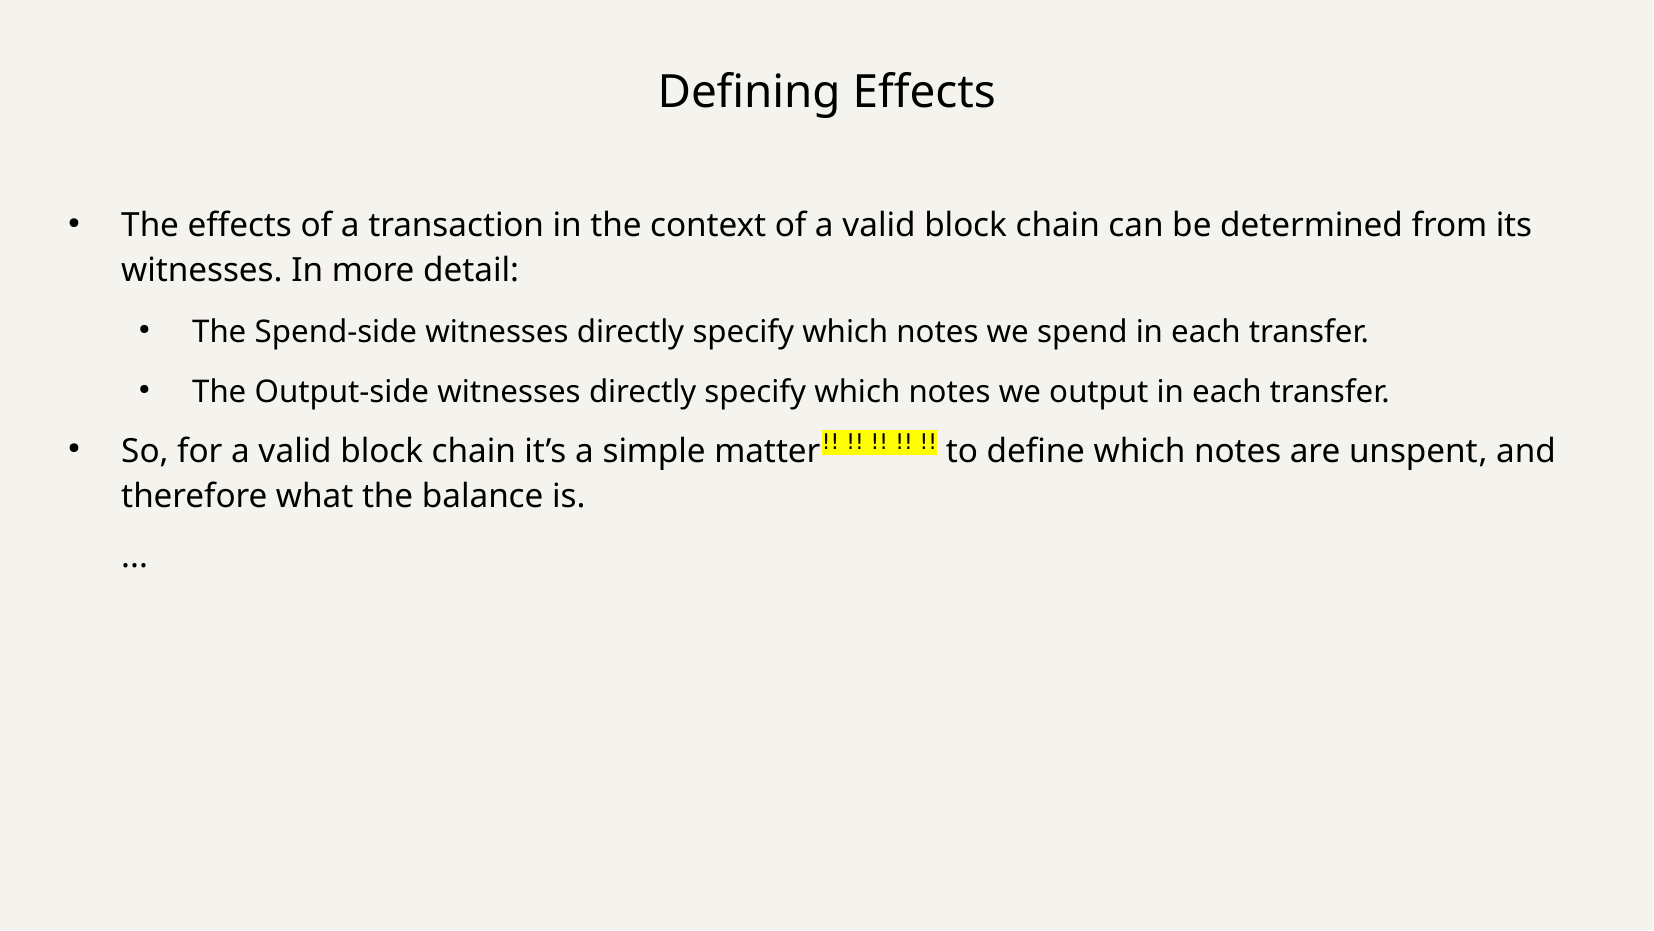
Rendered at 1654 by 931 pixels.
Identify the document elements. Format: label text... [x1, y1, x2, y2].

title Defining Effects [82, 58, 1571, 121]
list The effects of a transaction in the context of a valid block chain can be determined from its witnesses. In more detail: The Spend-side witnesses directly specify which notes we spend in each transfer. The Output-side witnesses directly specify which notes we output in each transfer. So, for a valid block chain it’s a simple matter!! !! !! !! !! to define which notes are unspent, and therefore what the balance is. ... [50, 200, 1586, 886]
